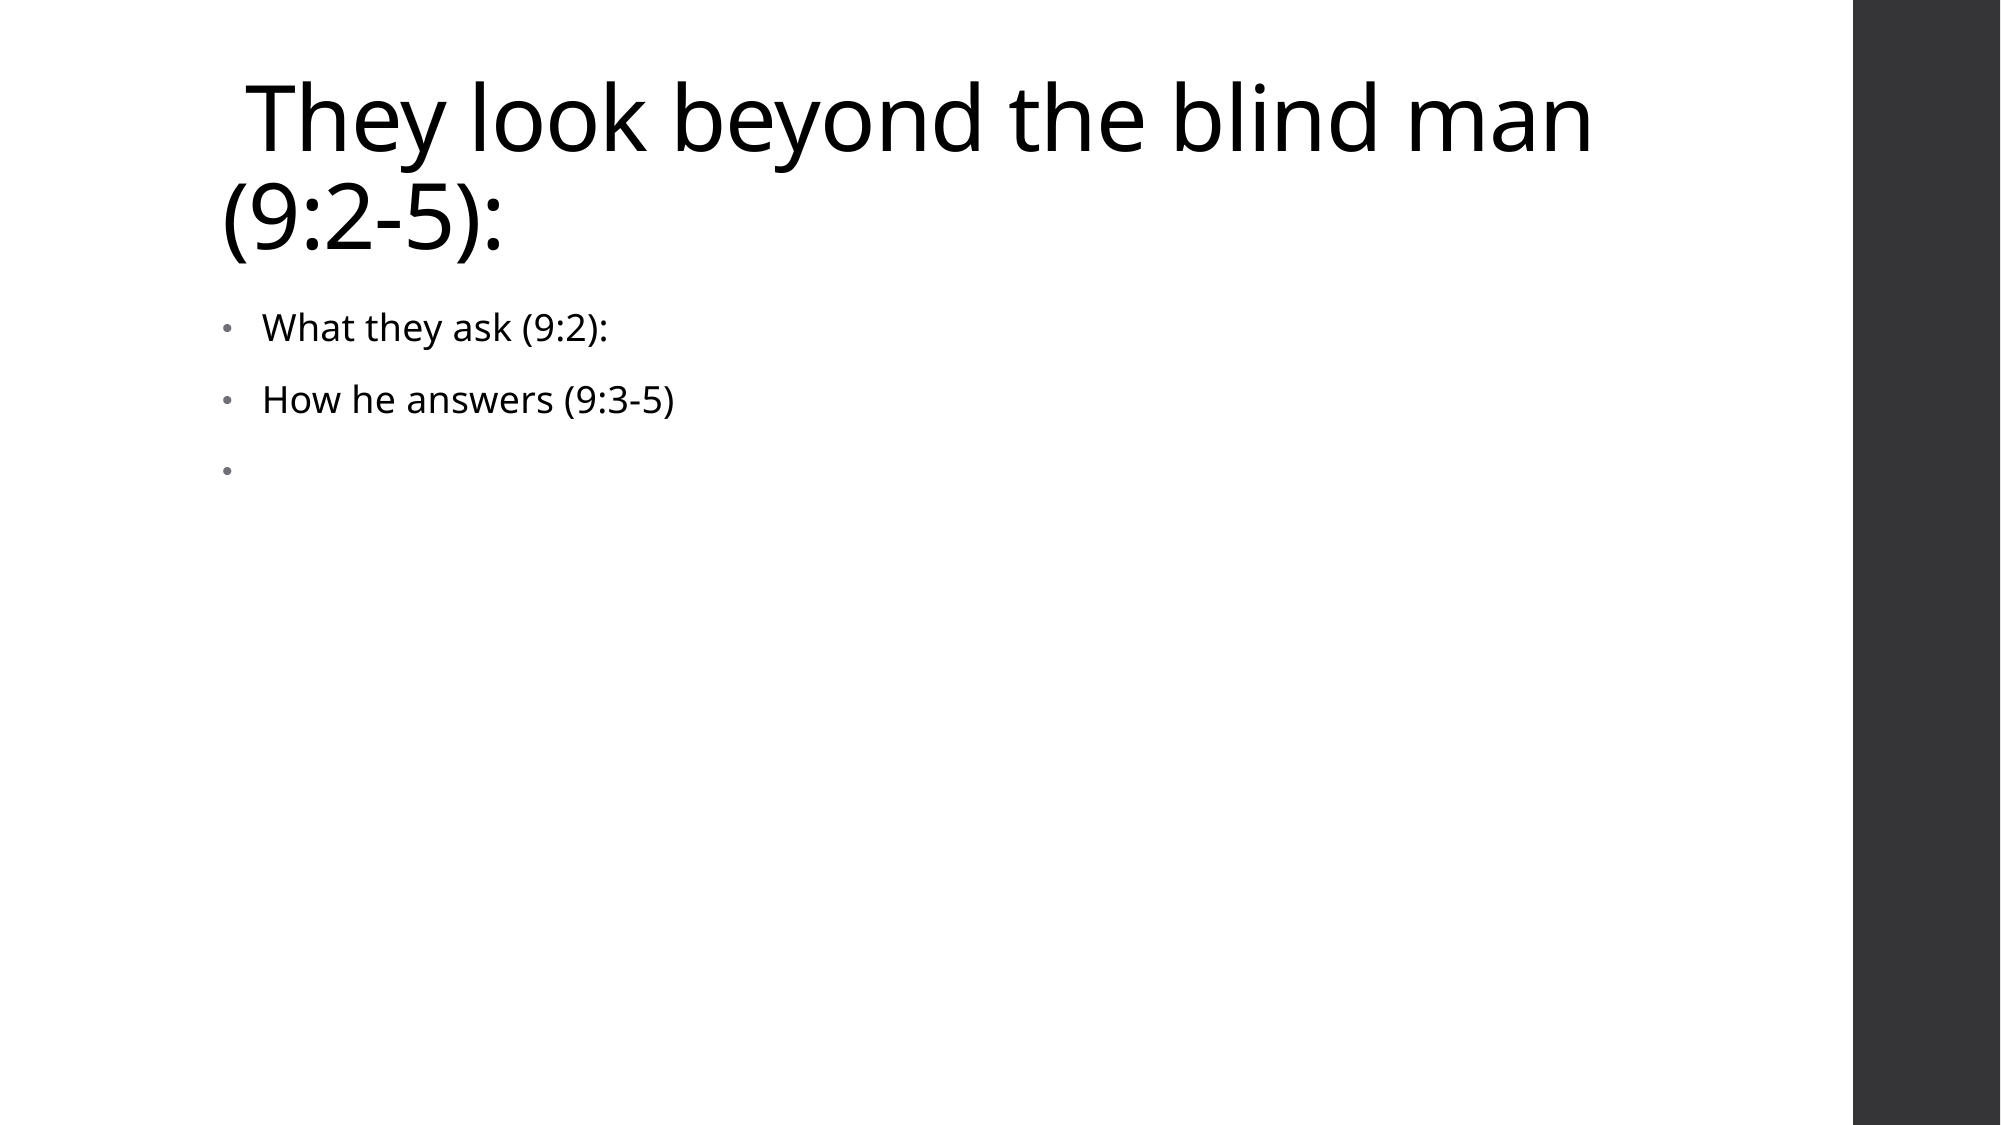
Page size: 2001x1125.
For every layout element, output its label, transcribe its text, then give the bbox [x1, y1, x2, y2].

list What they ask (9:2): How he answers (9:3-5) [206, 299, 1617, 1014]
title They look beyond the blind man (9:2-5): [206, 60, 1797, 278]
